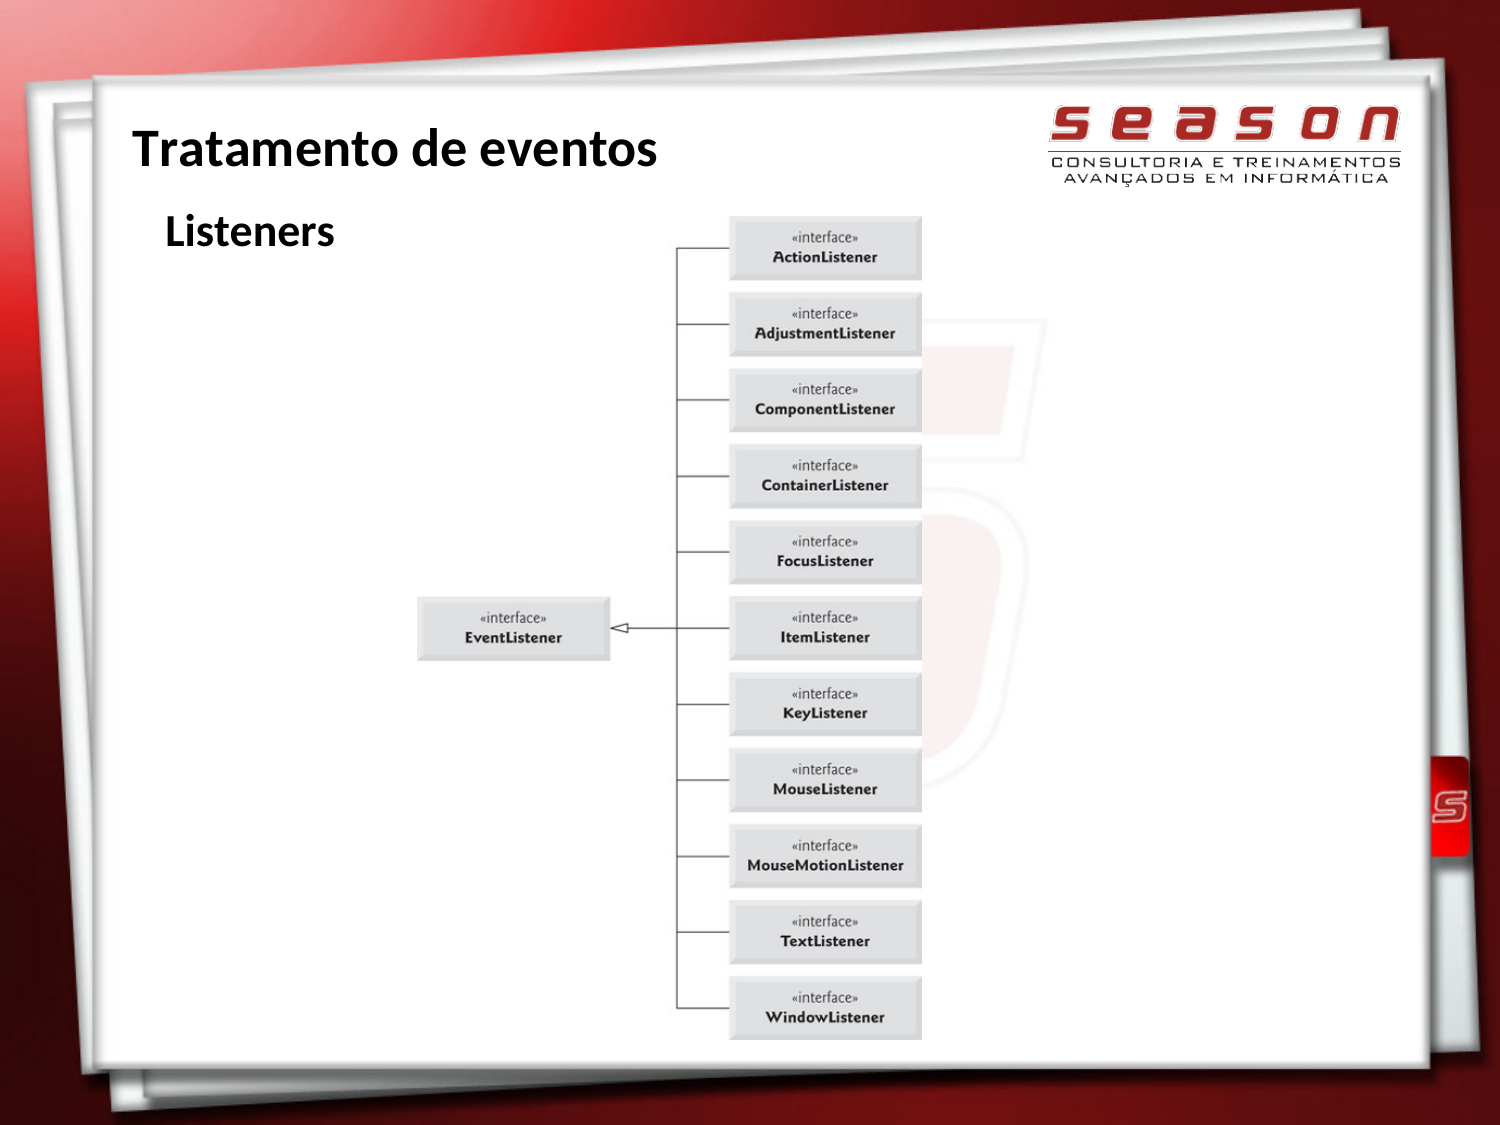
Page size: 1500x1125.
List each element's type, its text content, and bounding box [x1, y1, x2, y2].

text_box Listeners [165, 200, 1240, 256]
title Tratamento de eventos [118, 33, 1394, 257]
picture [0, 0, 1500, 1125]
